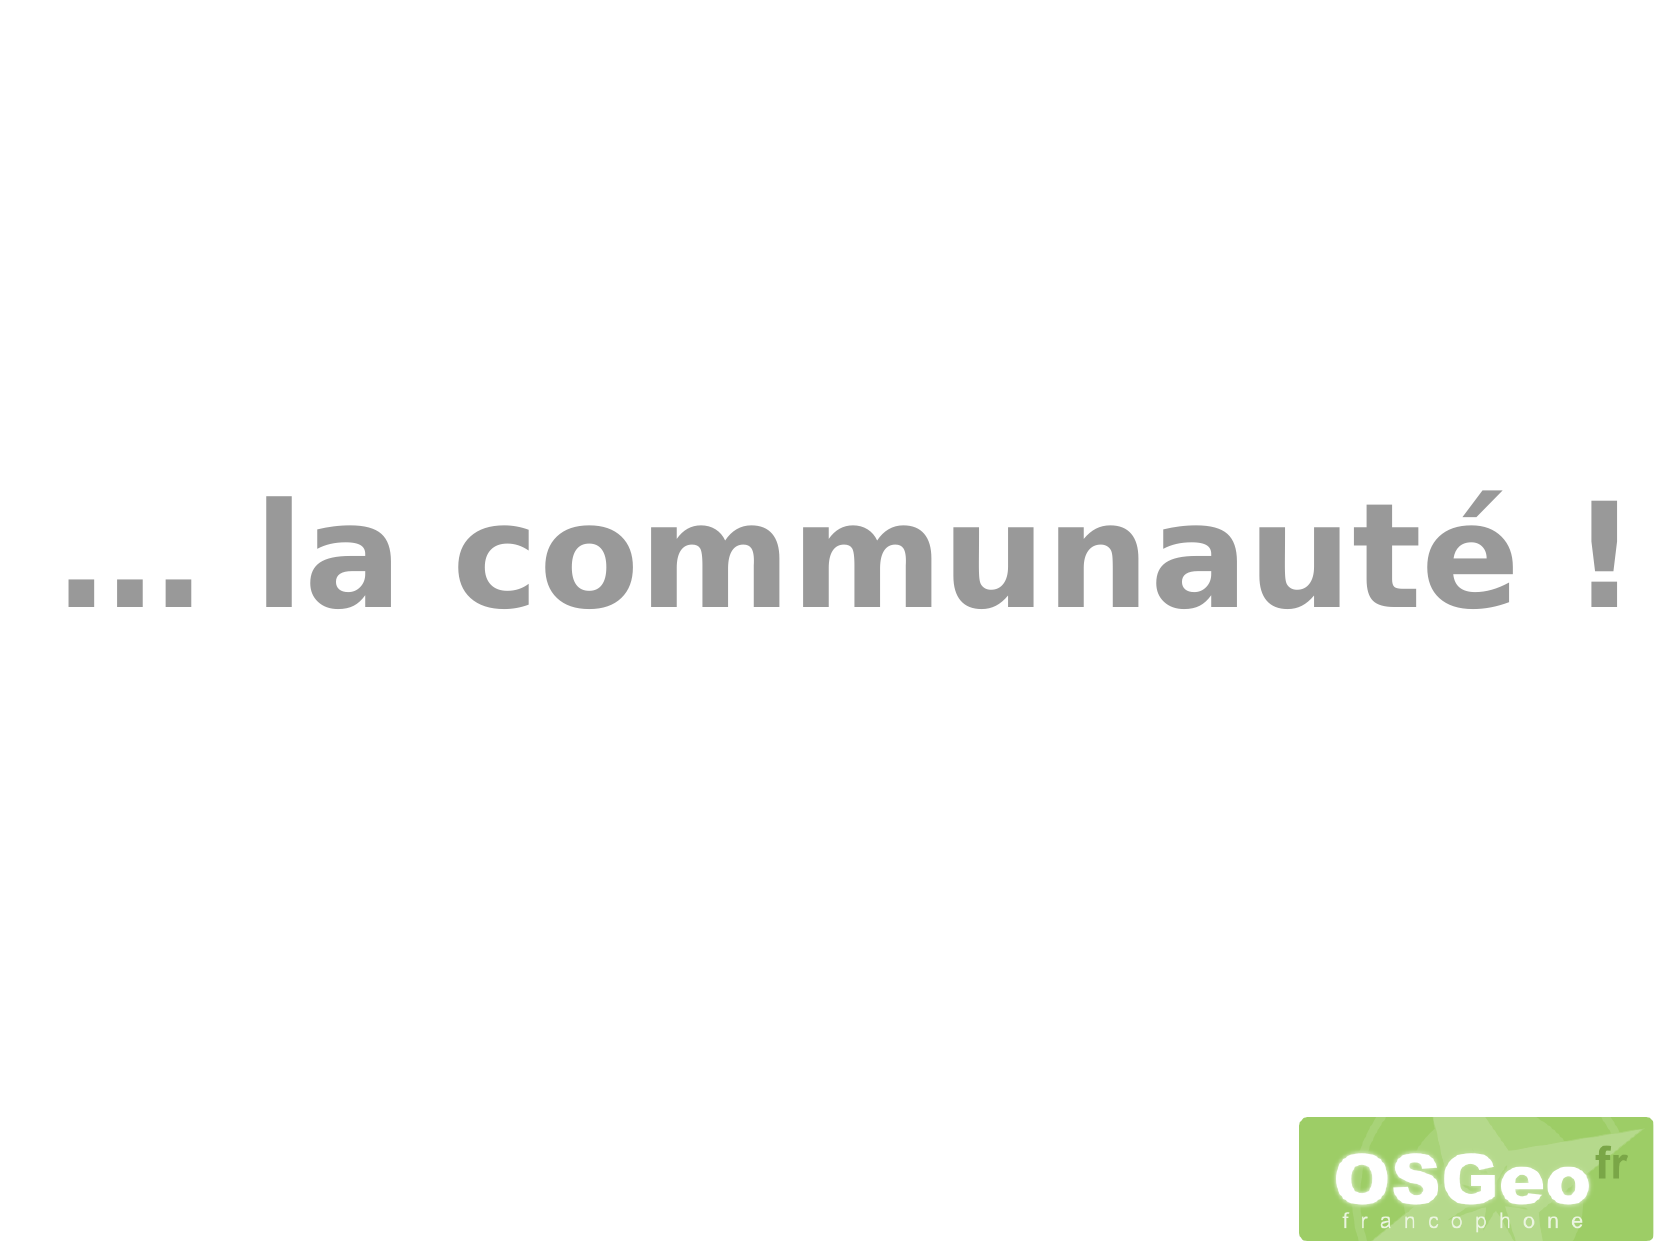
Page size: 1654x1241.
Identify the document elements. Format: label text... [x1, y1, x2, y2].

text_box … la communauté ! [42, 465, 1654, 650]
picture [1299, 1117, 1654, 1241]
